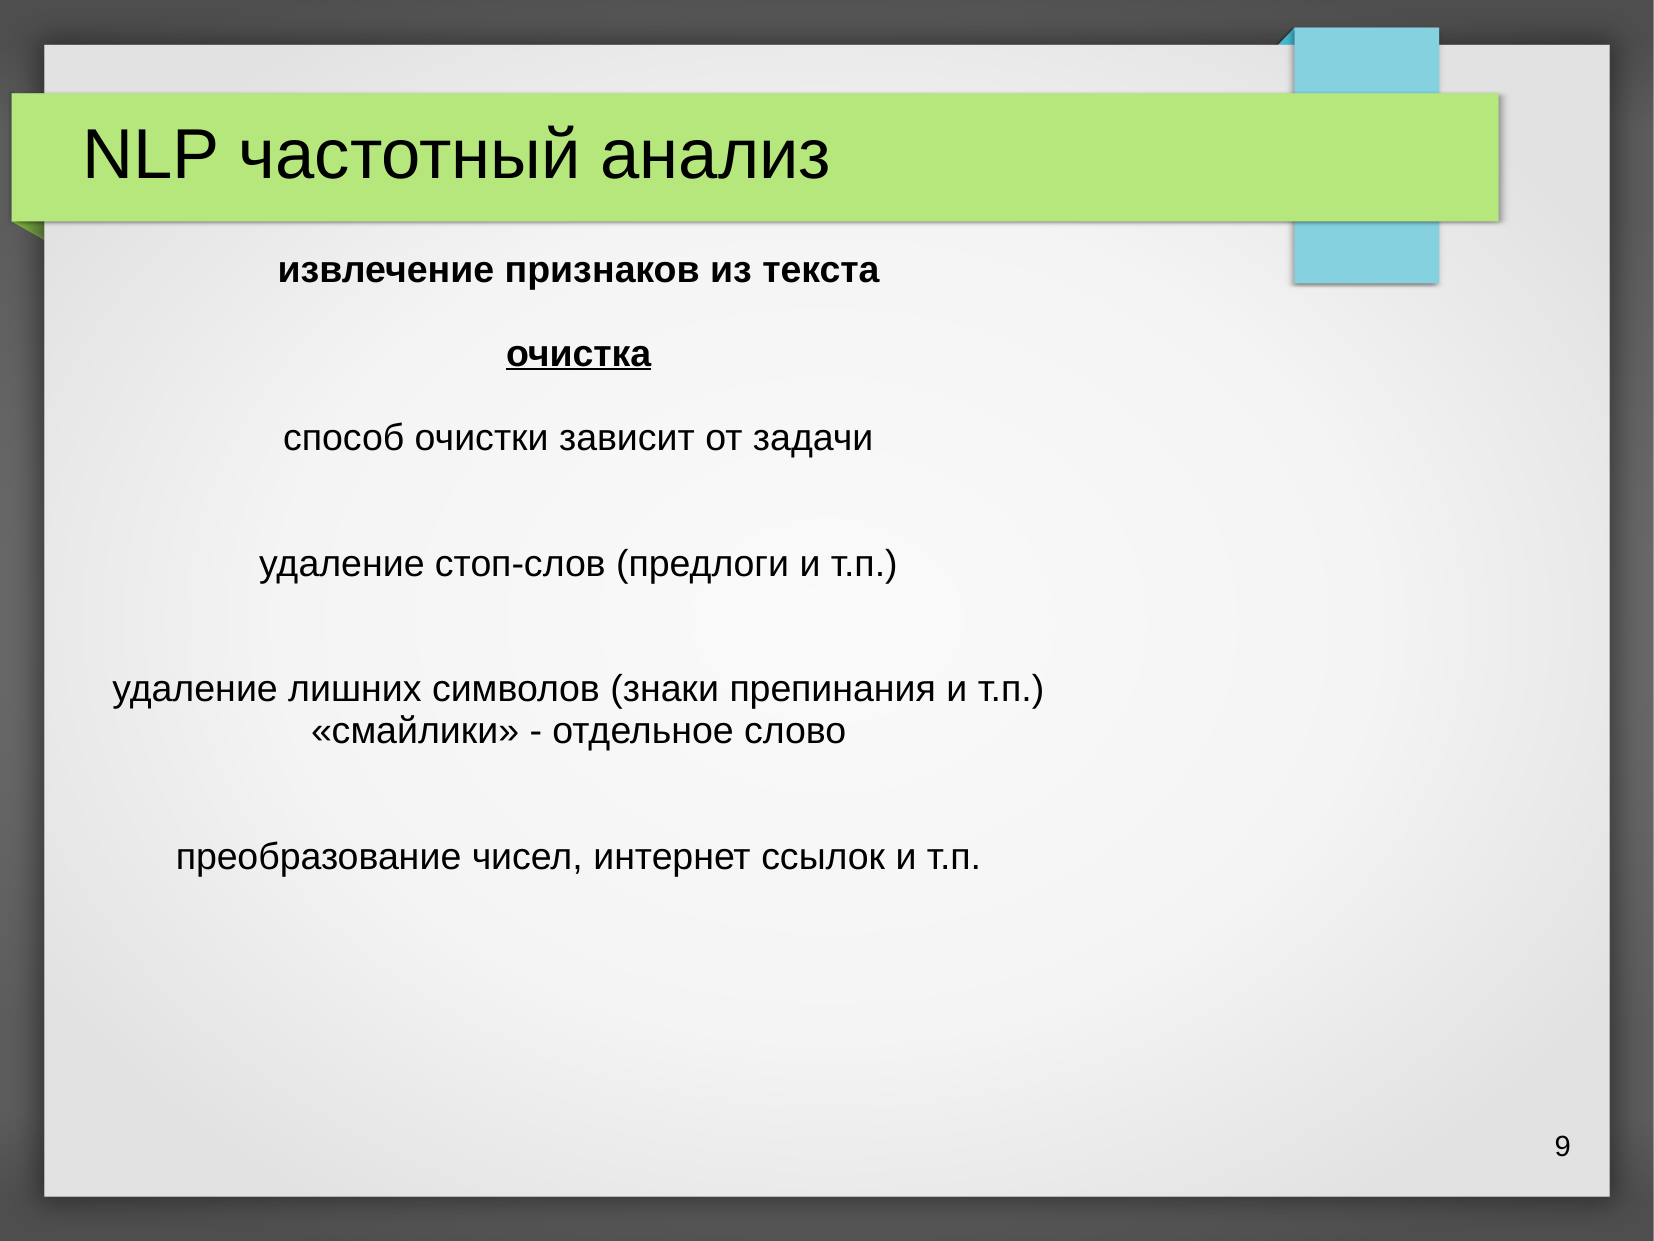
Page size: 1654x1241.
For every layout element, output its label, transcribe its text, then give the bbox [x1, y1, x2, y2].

picture [0, 0, 1654, 1241]
text_box извлечение признаков из текста очистка способ очистки зависит от задачи удаление стоп-слов (предлоги и т.п.) удаление лишних символов (знаки препинания и т.п.) «смайлики» - отдельное слово преобразование чисел, интернет ссылок и т.п. [94, 248, 1063, 1111]
title NLP частотный анализ [82, 118, 1406, 189]
